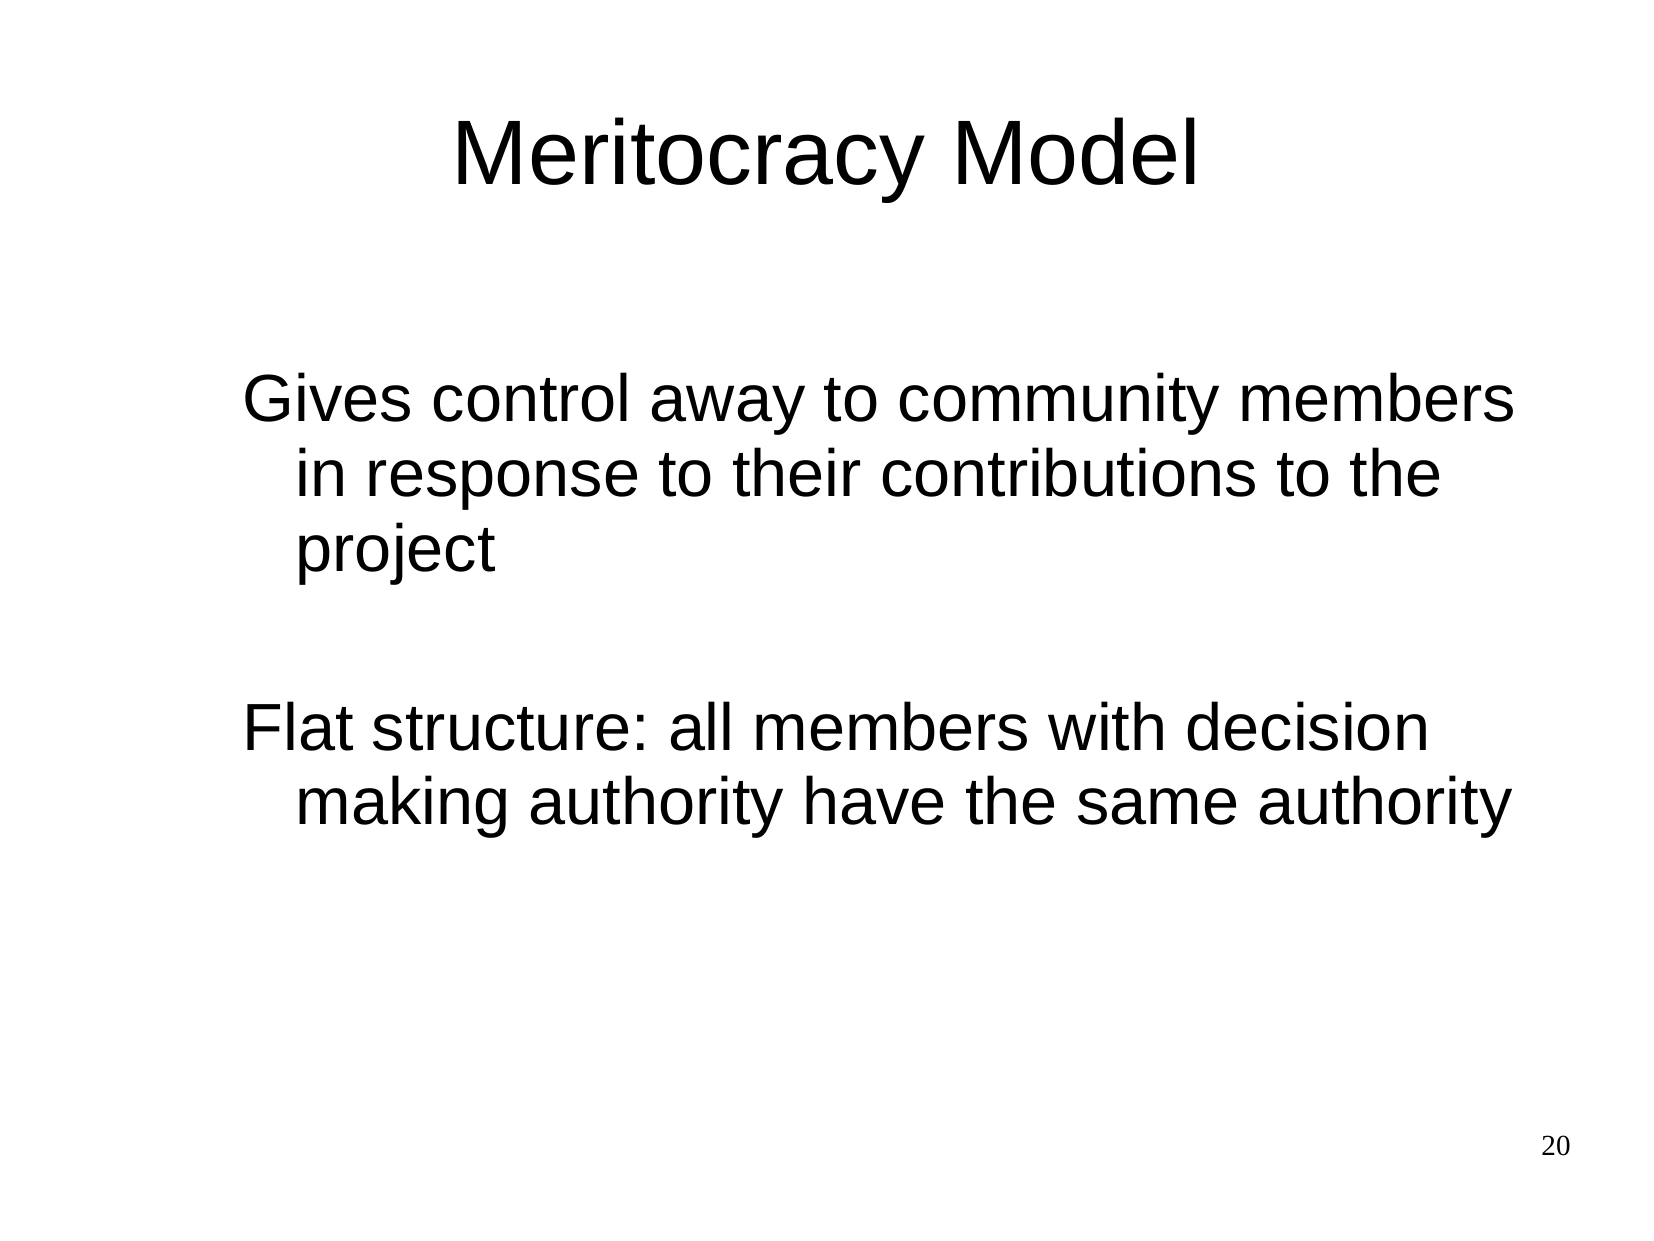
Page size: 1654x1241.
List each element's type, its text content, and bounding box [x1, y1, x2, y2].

list Gives control away to community members in response to their contributions to the project Flat structure: all members with decision making authority have the same authority [225, 361, 1548, 1009]
title Meritocracy Model [82, 49, 1571, 257]
